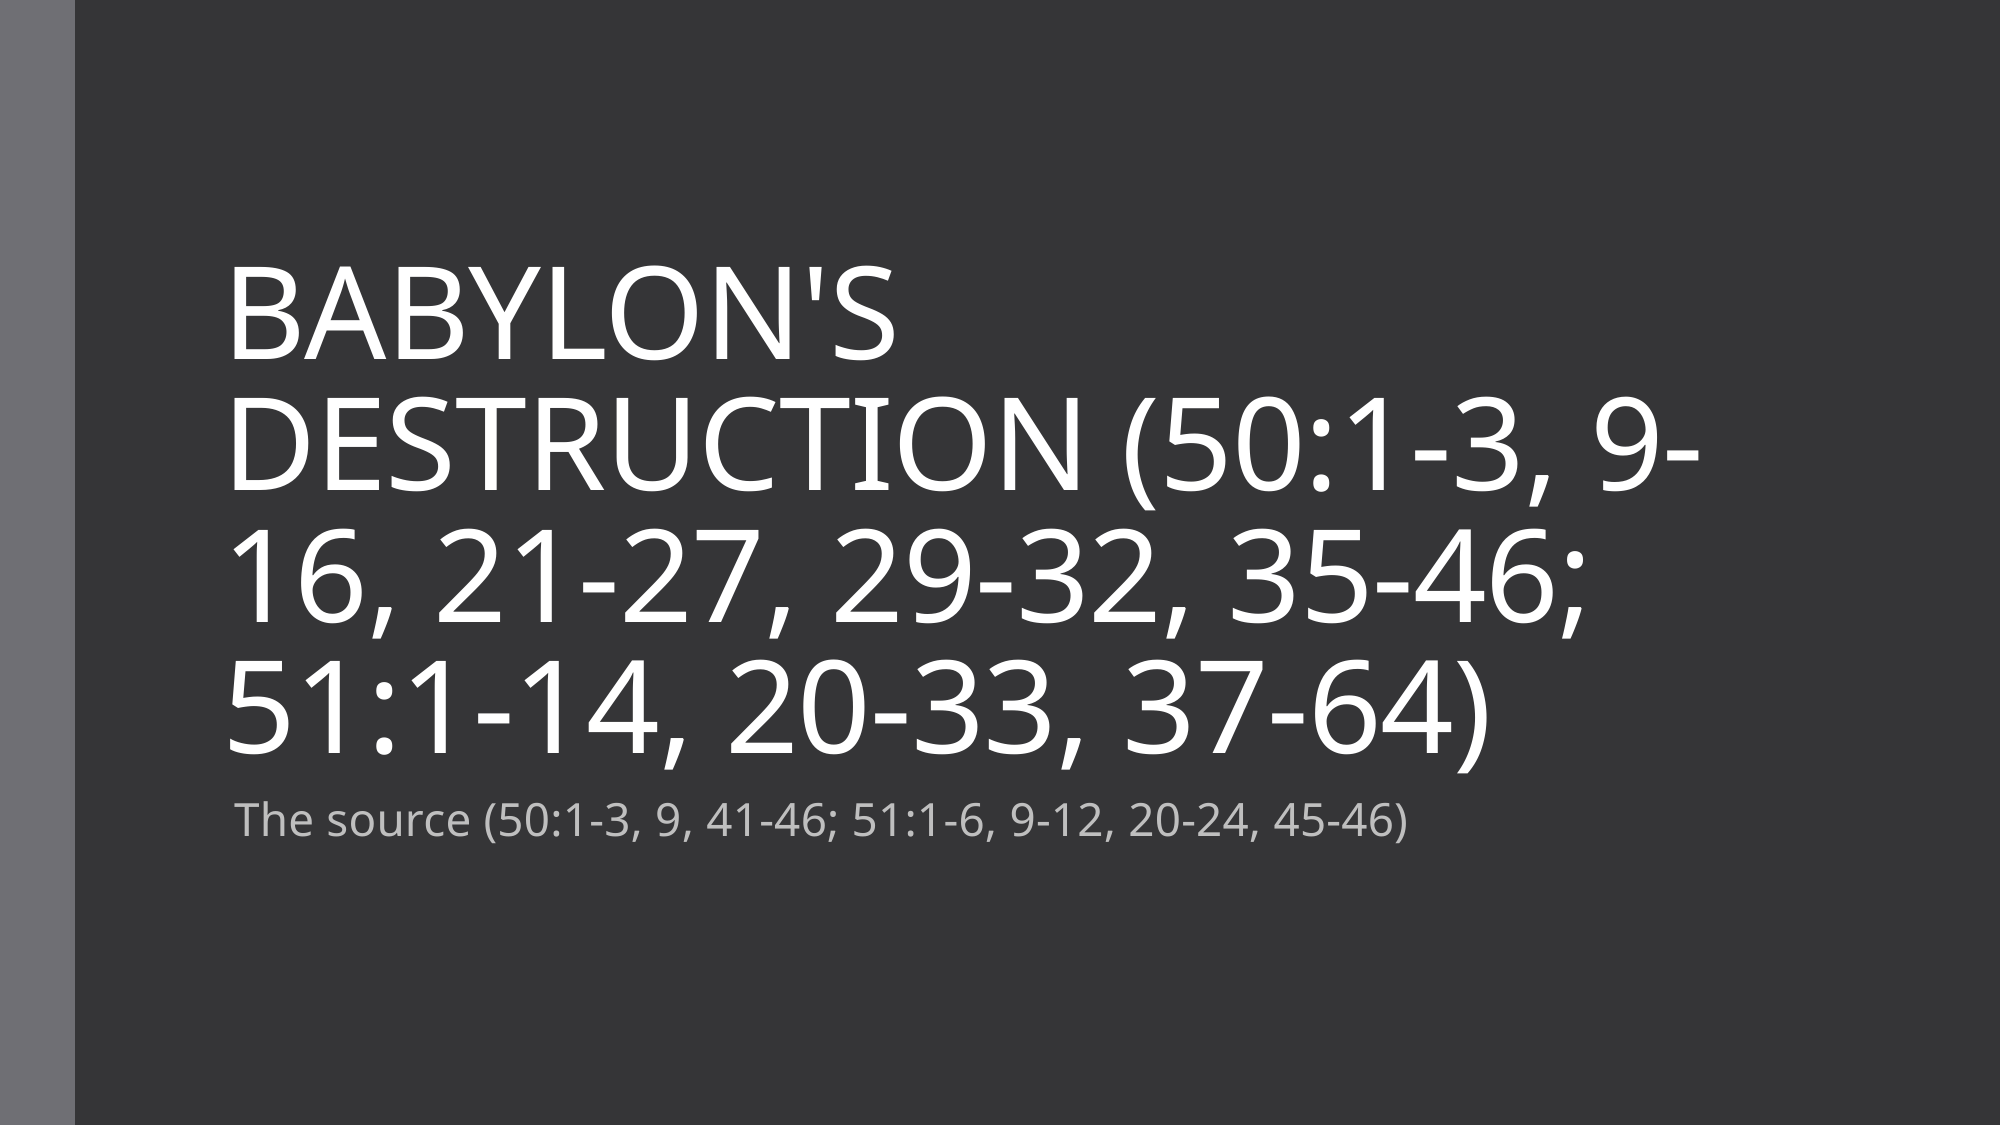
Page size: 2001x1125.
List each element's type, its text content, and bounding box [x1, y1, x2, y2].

subtitle The source (50:1-3, 9, 41-46; 51:1-6, 9-12, 20-24, 45-46) [206, 787, 1752, 1066]
title BABYLON'S DESTRUCTION (50:1-3, 9-16, 21-27, 29-32, 35-46; 51:1-14, 20-33, 37-64) [206, 124, 1752, 787]
